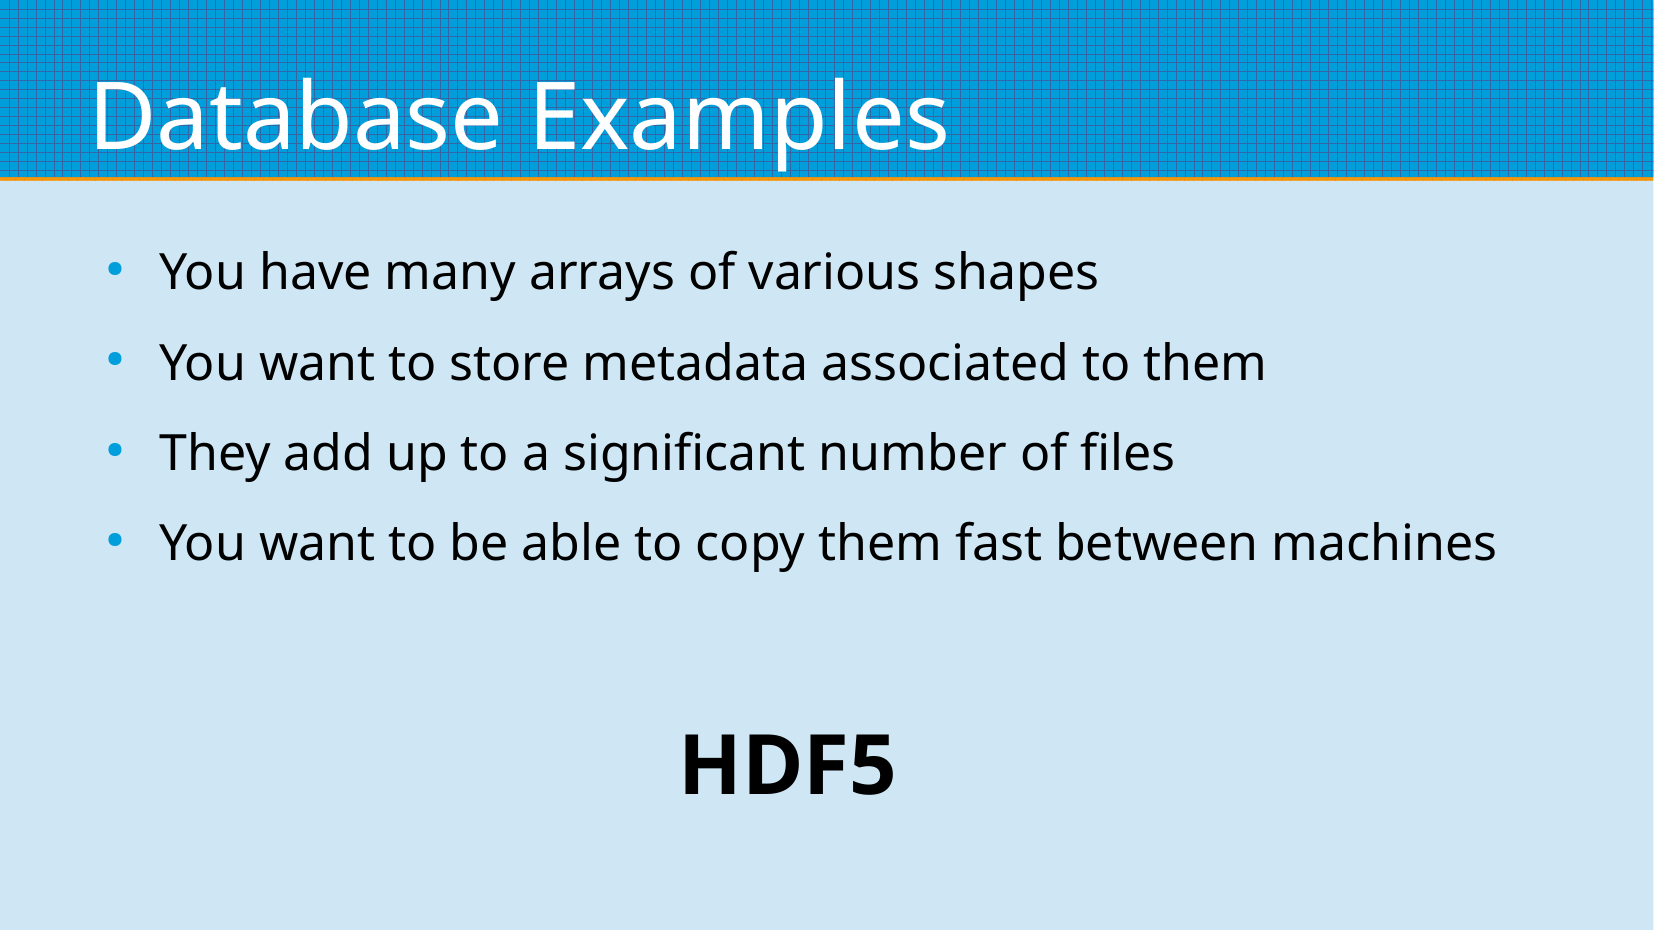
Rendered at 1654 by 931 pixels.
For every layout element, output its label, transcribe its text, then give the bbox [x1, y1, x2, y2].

title Database Examples [88, 14, 1565, 178]
list You have many arrays of various shapes You want to store metadata associated to them They add up to a significant number of files You want to be able to copy them fast between machines [88, 236, 1565, 813]
text_box HDF5 [487, 699, 1088, 826]
